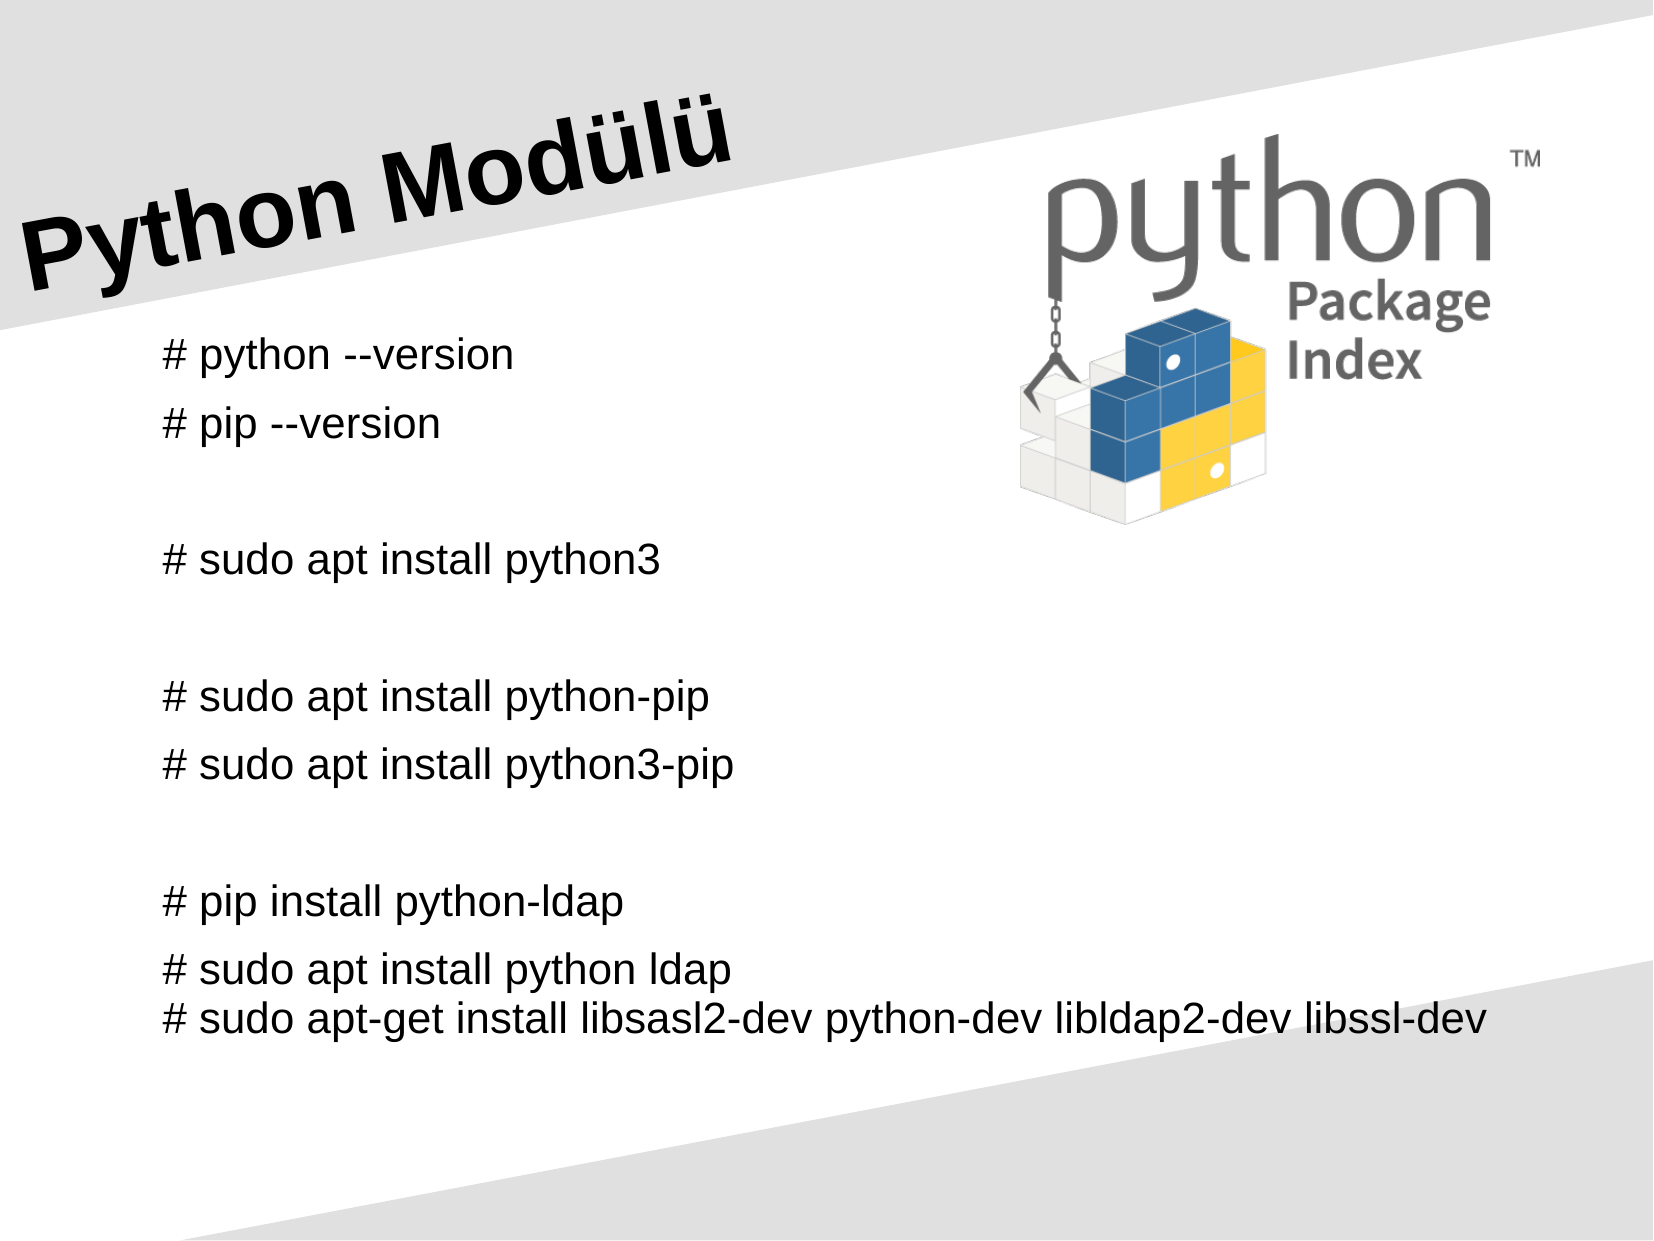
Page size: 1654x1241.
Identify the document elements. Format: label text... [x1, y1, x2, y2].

list # python --version # pip --version # sudo apt install python3 # sudo apt install python-pip # sudo apt install python3-pip # pip install python-ldap # sudo apt install python ldap # sudo apt-get install libsasl2-dev python-dev libldap2-dev libssl-dev [105, 330, 1560, 1050]
title Python Modülü [3, 0, 1504, 360]
picture [1020, 134, 1540, 526]
